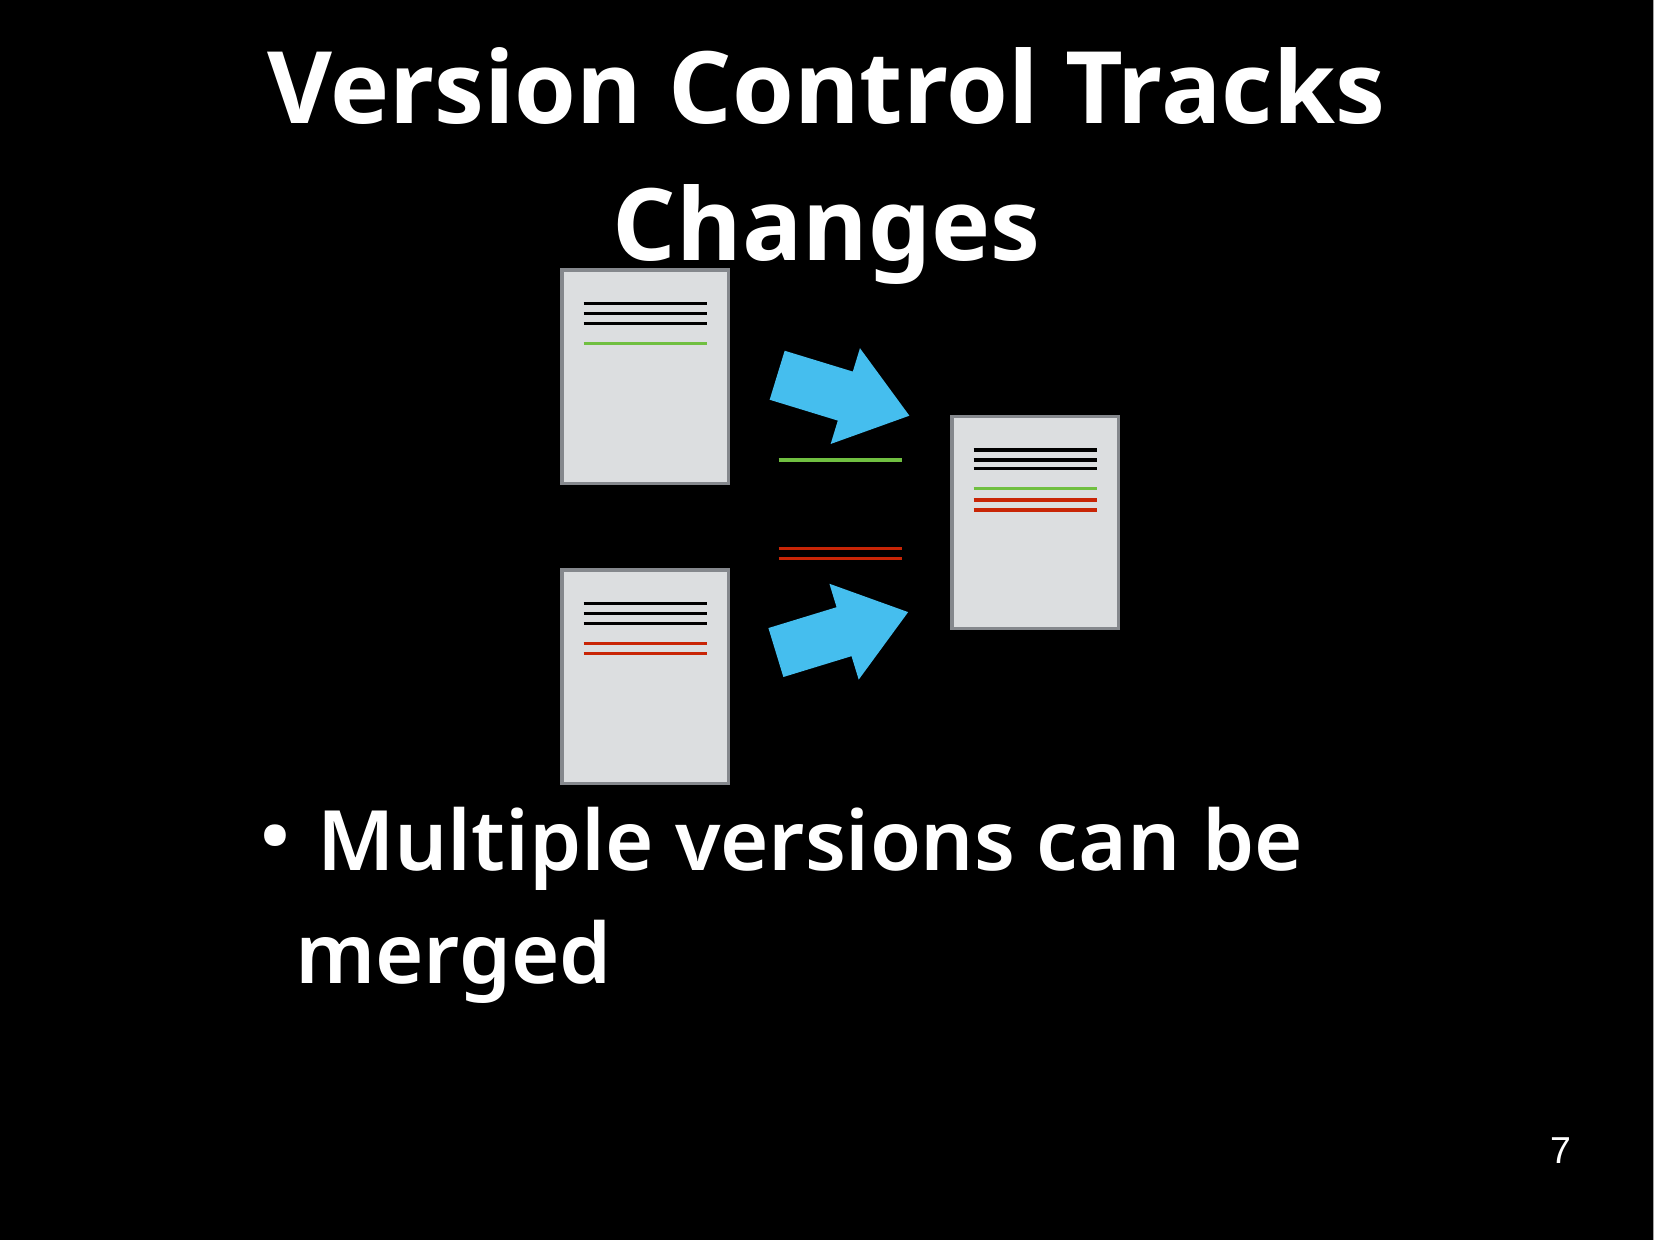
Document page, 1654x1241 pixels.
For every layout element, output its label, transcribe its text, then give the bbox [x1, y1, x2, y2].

text_box 7 [1535, 1122, 1586, 1179]
text_box Multiple versions can be merged [82, 696, 1571, 1093]
title Version Control Tracks Changes [82, 49, 1571, 257]
picture [507, 200, 1173, 840]
